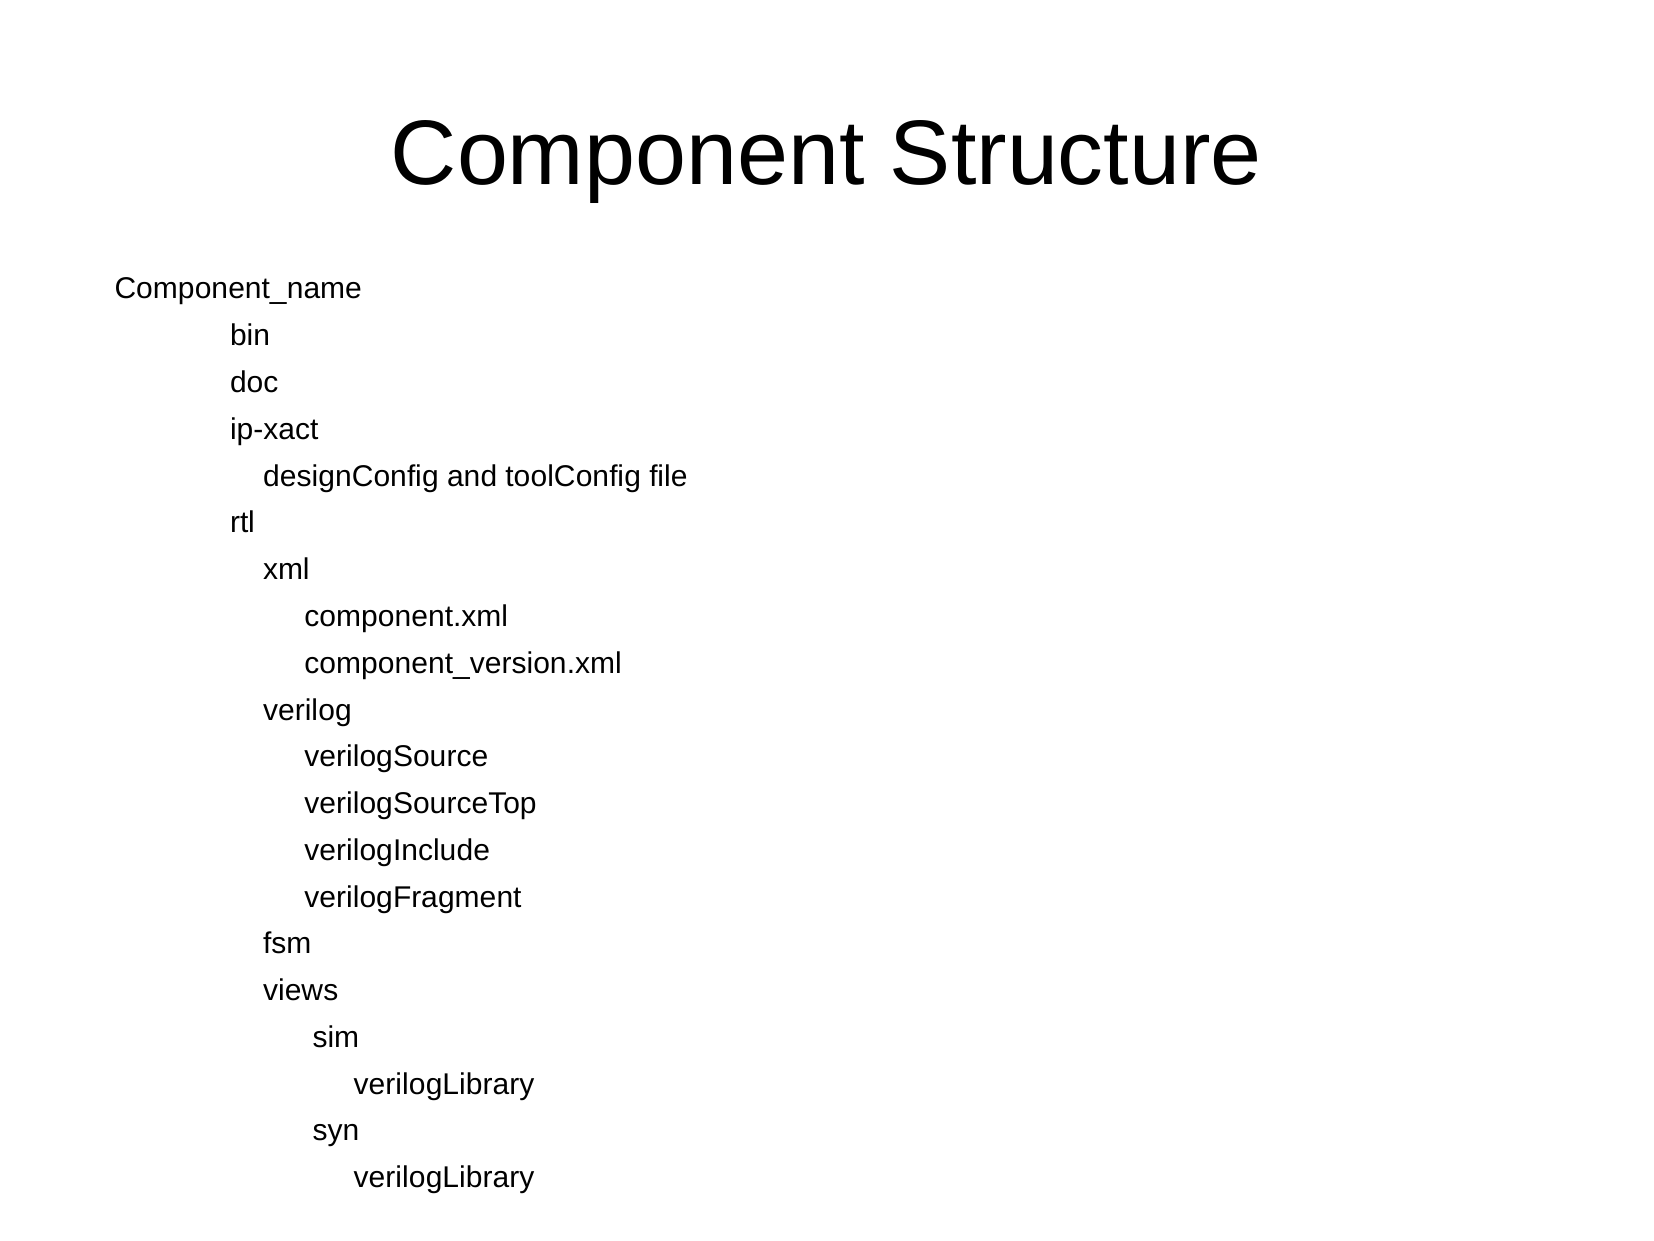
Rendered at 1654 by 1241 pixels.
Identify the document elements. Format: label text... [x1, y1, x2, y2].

list Component_name bin doc ip-xact designConfig and toolConfig file rtl xml component.xml component_version.xml verilog verilogSource verilogSourceTop verilogInclude verilogFragment fsm views sim verilogLibrary syn verilogLibrary [82, 225, 1571, 1201]
title Component Structure [82, 49, 1571, 225]
